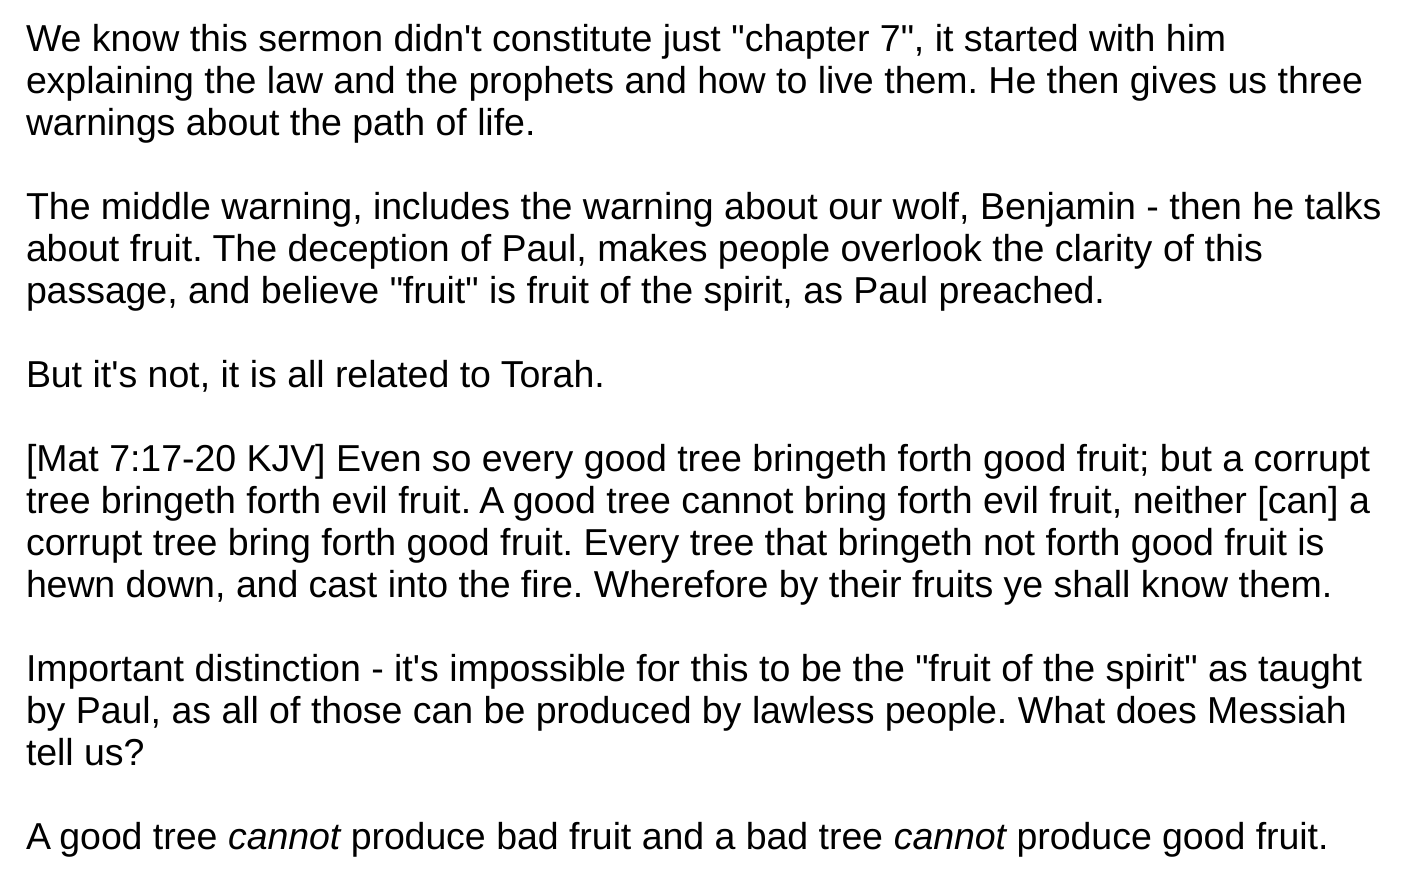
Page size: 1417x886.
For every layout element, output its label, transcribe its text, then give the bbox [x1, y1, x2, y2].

text_box We know this sermon didn't constitute just "chapter 7", it started with him explaining the law and the prophets and how to live them. He then gives us three warnings about the path of life. The middle warning, includes the warning about our wolf, Benjamin - then he talks about fruit. The deception of Paul, makes people overlook the clarity of this passage, and believe "fruit" is fruit of the spirit, as Paul preached. But it's not, it is all related to Torah. [Mat 7:17-20 KJV] Even so every good tree bringeth forth good fruit; but a corrupt tree bringeth forth evil fruit. A good tree cannot bring forth evil fruit, neither [can] a corrupt tree bring forth good fruit. Every tree that bringeth not forth good fruit is hewn down, and cast into the fire. Wherefore by their fruits ye shall know them. Important distinction - it's impossible for this to be the "fruit of the spirit" as taught by Paul, as all of those can be produced by lawless people. What does Messiah tell us? A good tree cannot produce bad fruit and a bad tree cannot produce good fruit. [Pro 11:30-31 KJV] The fruit of the righteous [is] a tree of life; and he that winneth souls [is] wise. Behold, the righteous shall be recompensed in the earth: much more the wicked and the sinner. [Rev 22:14 KJV] Blessed [are] they that do his commandments, that they may have right to the tree of life, and may enter in through the gates into the city. The way the Church interprets that last passage is that Messiah changed Torah - this is because of the wolf, Paul. If Messiah abrogated, changed, or disobeyed any of Torah - how is he without sin? [1Jo 3:4 KJV] Whosoever committeth sin transgresseth also the law: for sin is the transgression of the law. [11, 9, 1404, 875]
